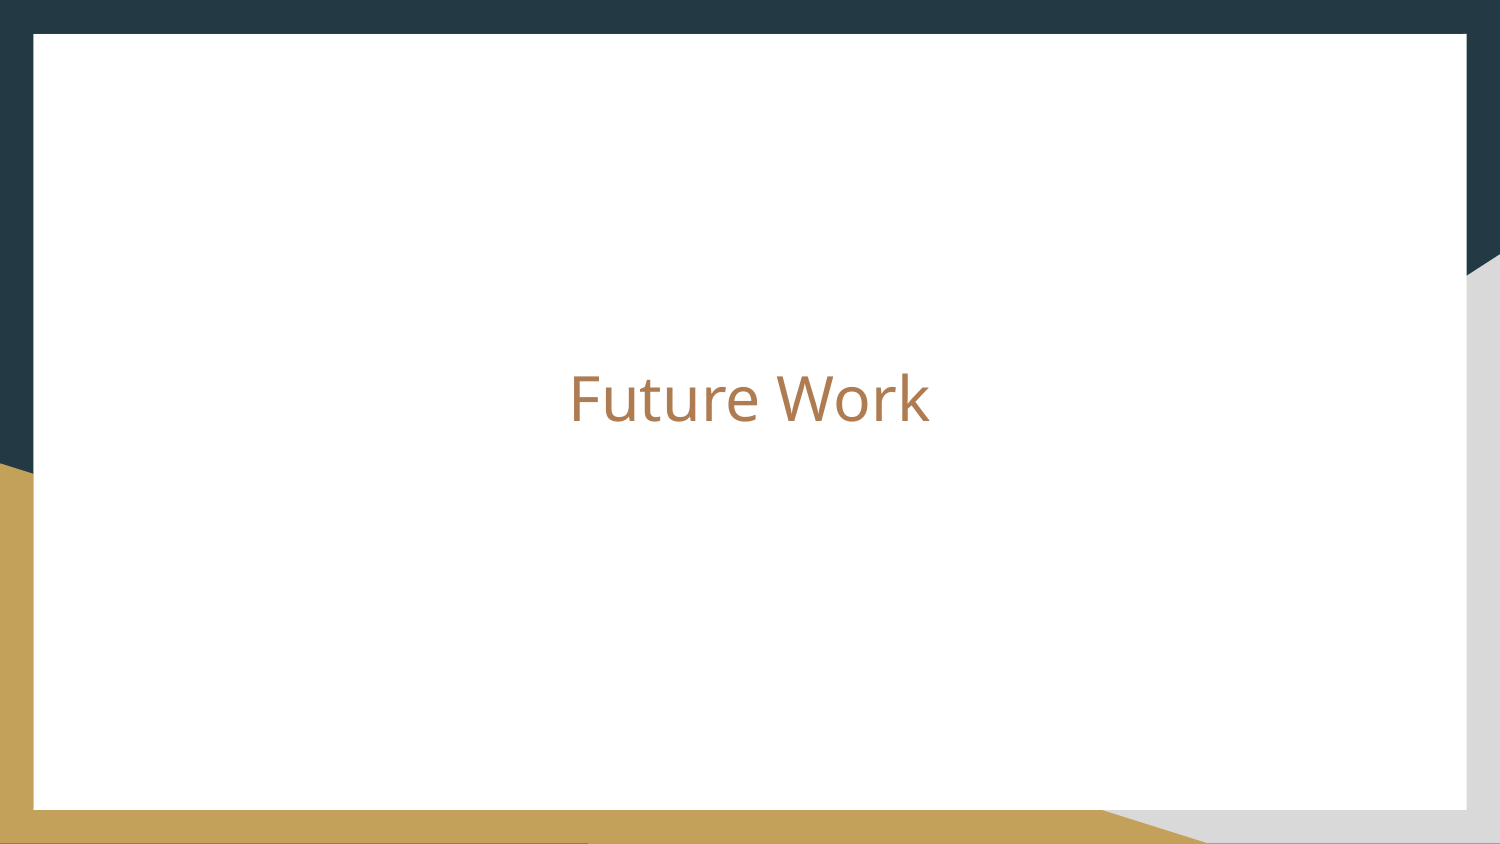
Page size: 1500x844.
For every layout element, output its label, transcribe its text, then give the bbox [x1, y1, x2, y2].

title Future Work [134, 343, 1366, 501]
